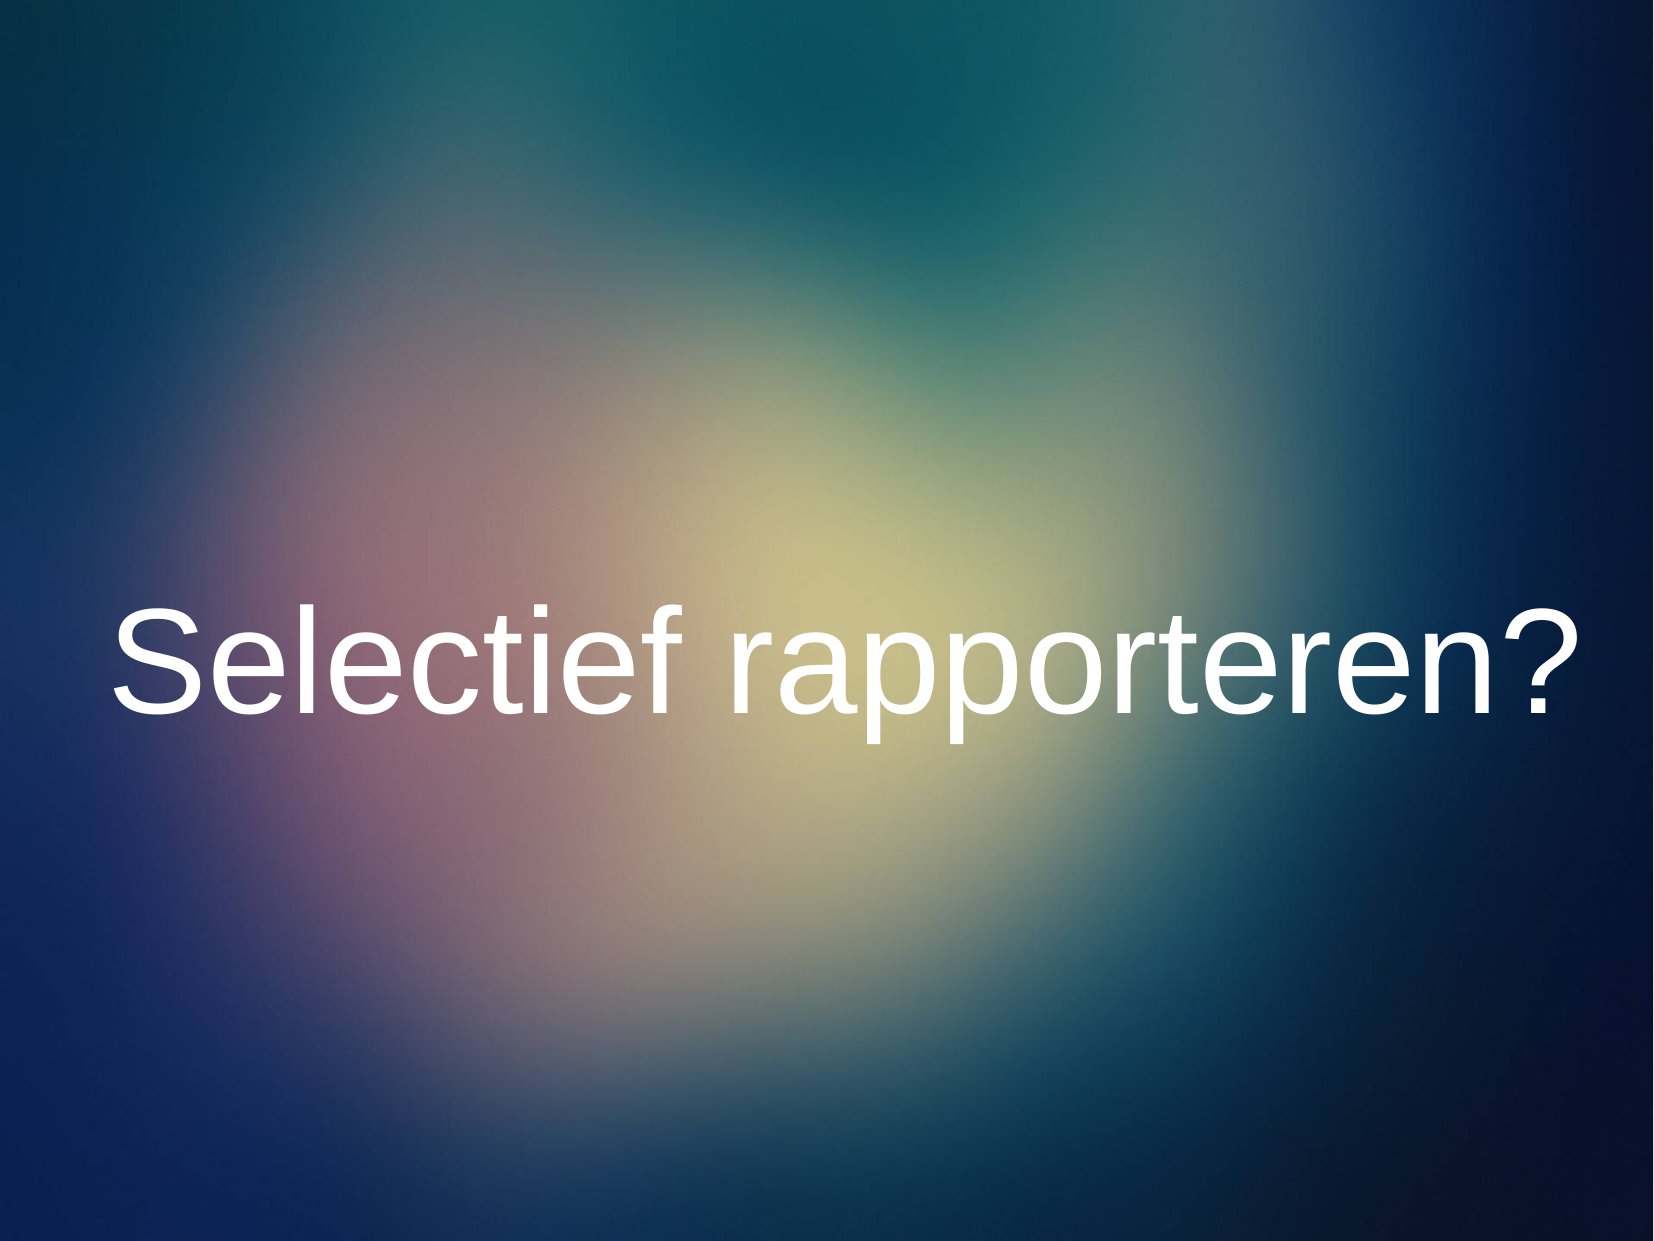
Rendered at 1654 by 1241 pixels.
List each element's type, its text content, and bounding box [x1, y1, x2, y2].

title Selectief rapporteren? [102, 557, 1591, 766]
picture [0, 0, 1654, 1241]
